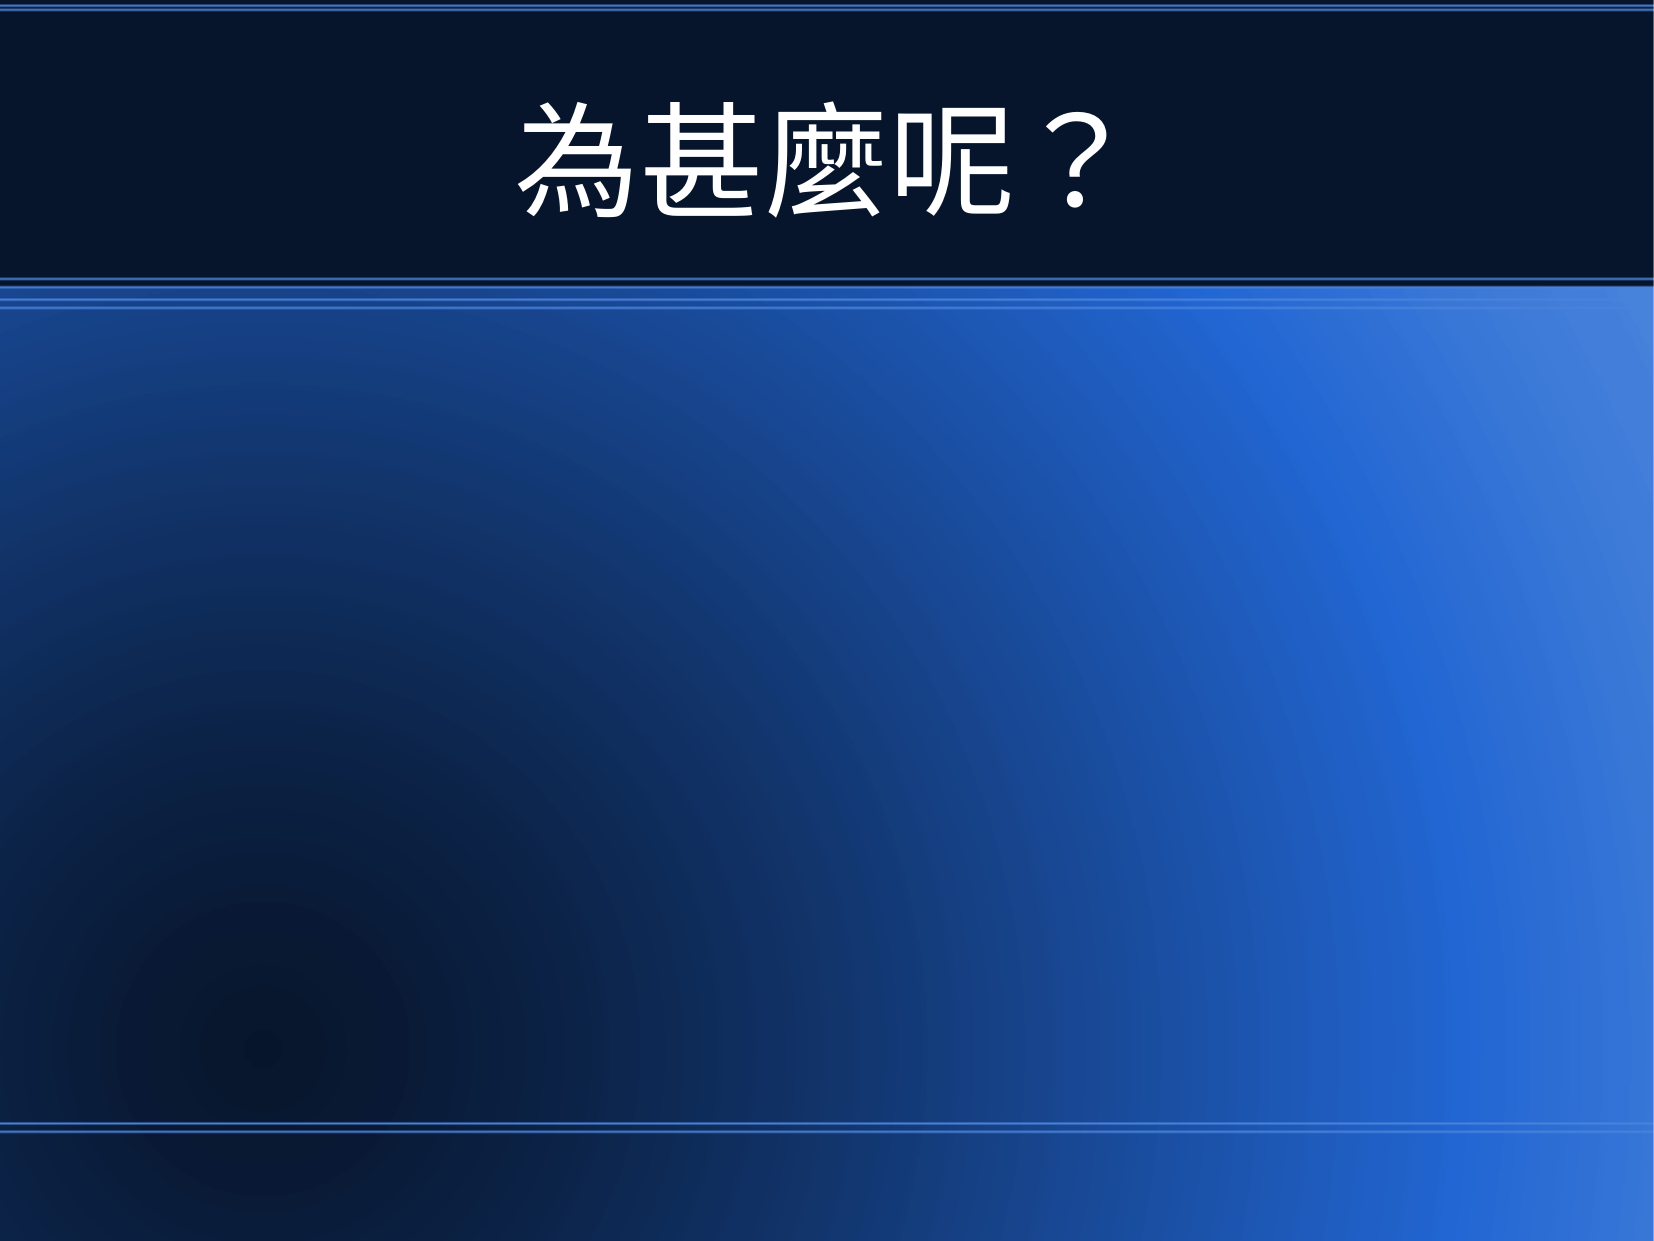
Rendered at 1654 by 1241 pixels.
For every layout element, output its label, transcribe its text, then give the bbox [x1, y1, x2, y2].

title 為甚麼呢？ [82, 49, 1571, 257]
picture [0, 0, 1654, 1241]
